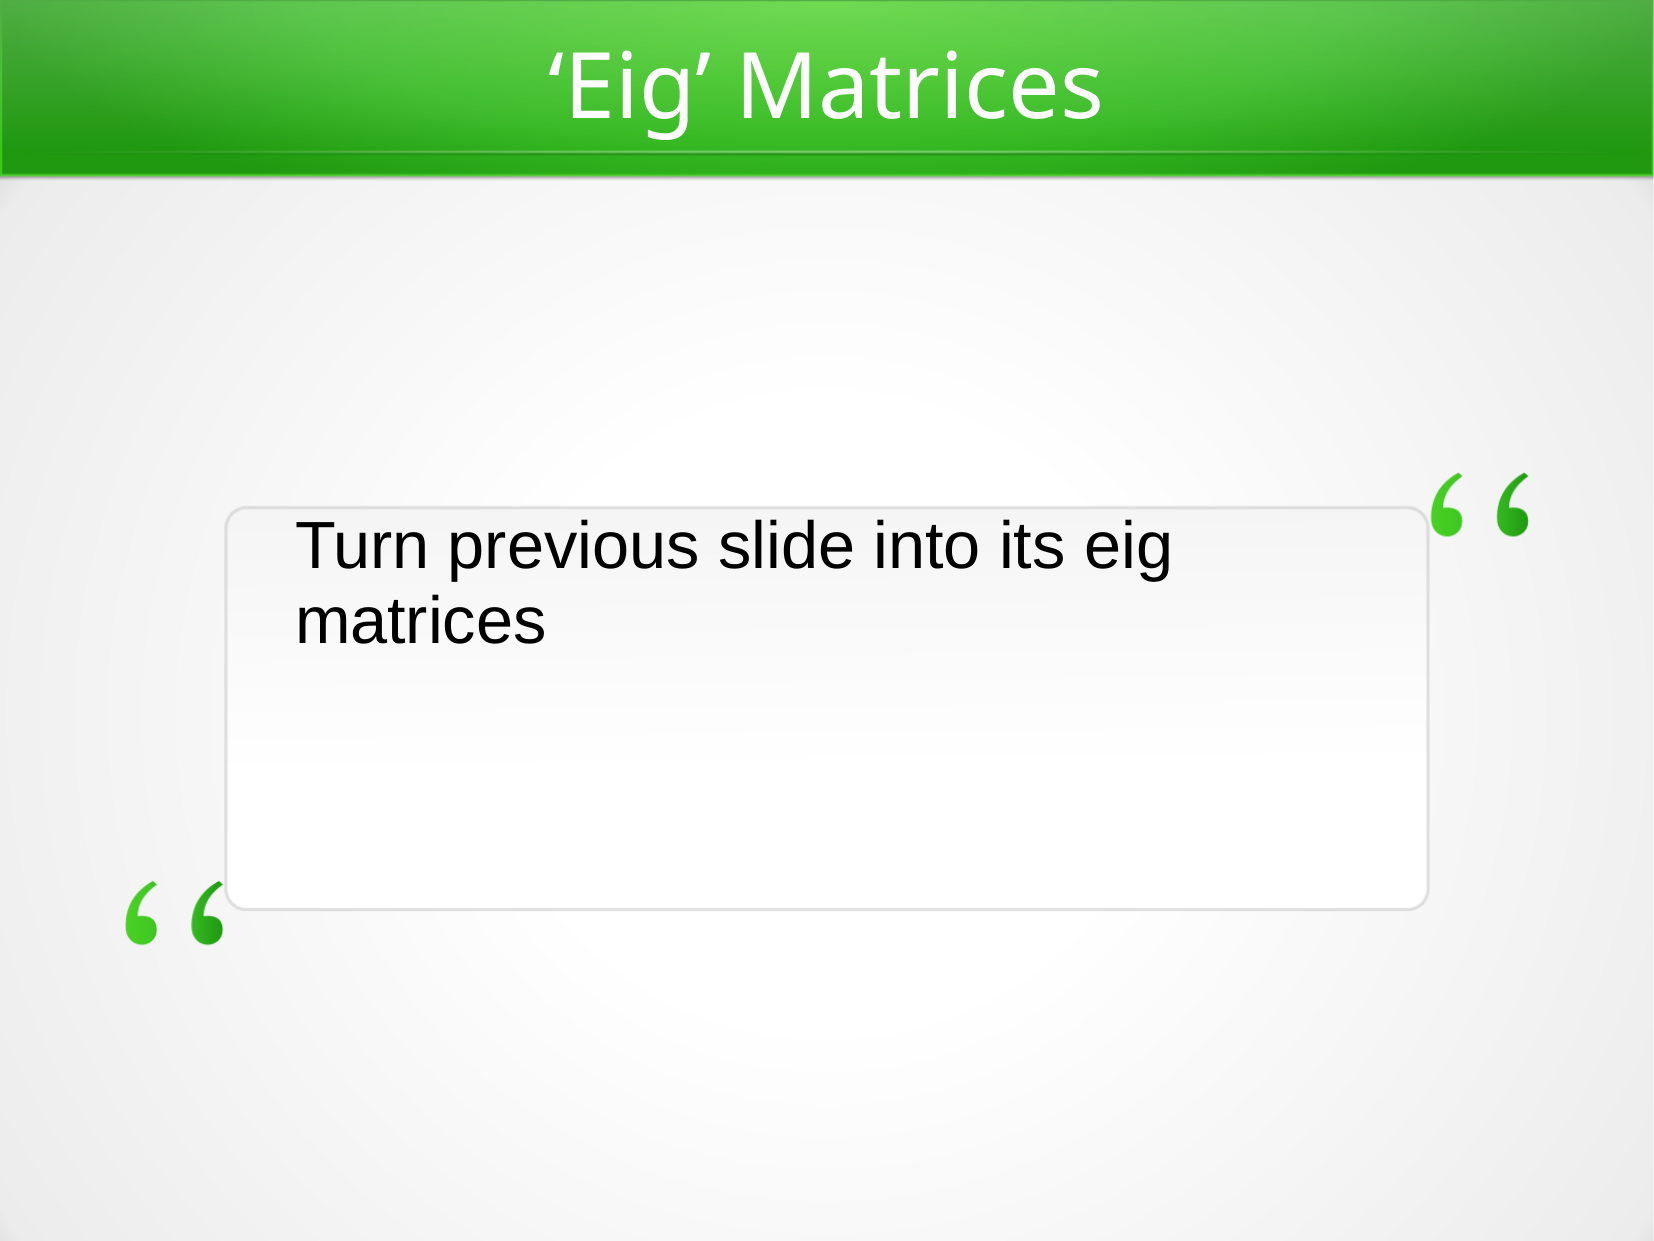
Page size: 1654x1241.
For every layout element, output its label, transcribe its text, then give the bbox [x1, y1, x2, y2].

list Turn previous slide into its eig matrices [224, 507, 1430, 910]
title ‘Eig’ Matrices [82, 11, 1571, 154]
picture [0, 0, 1654, 1241]
